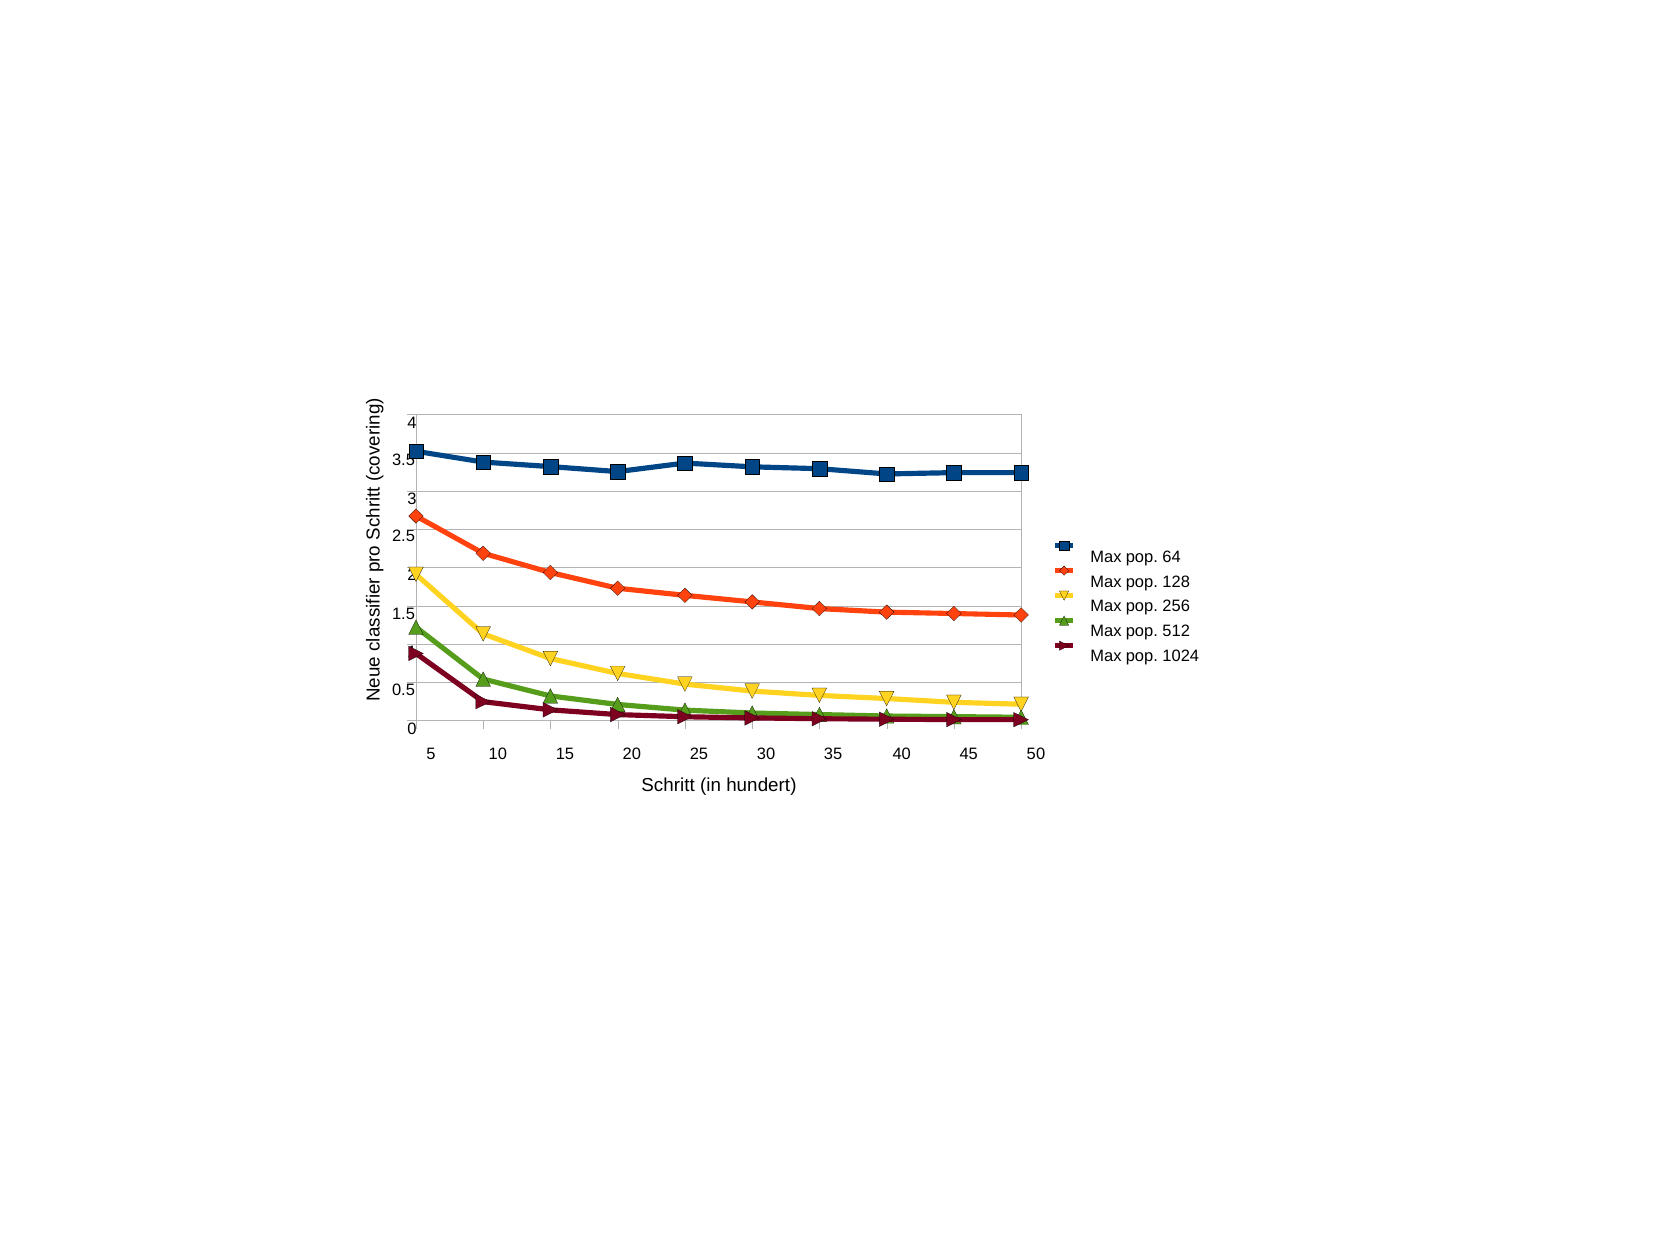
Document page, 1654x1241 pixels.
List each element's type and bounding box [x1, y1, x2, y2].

picture [318, 383, 1217, 807]
